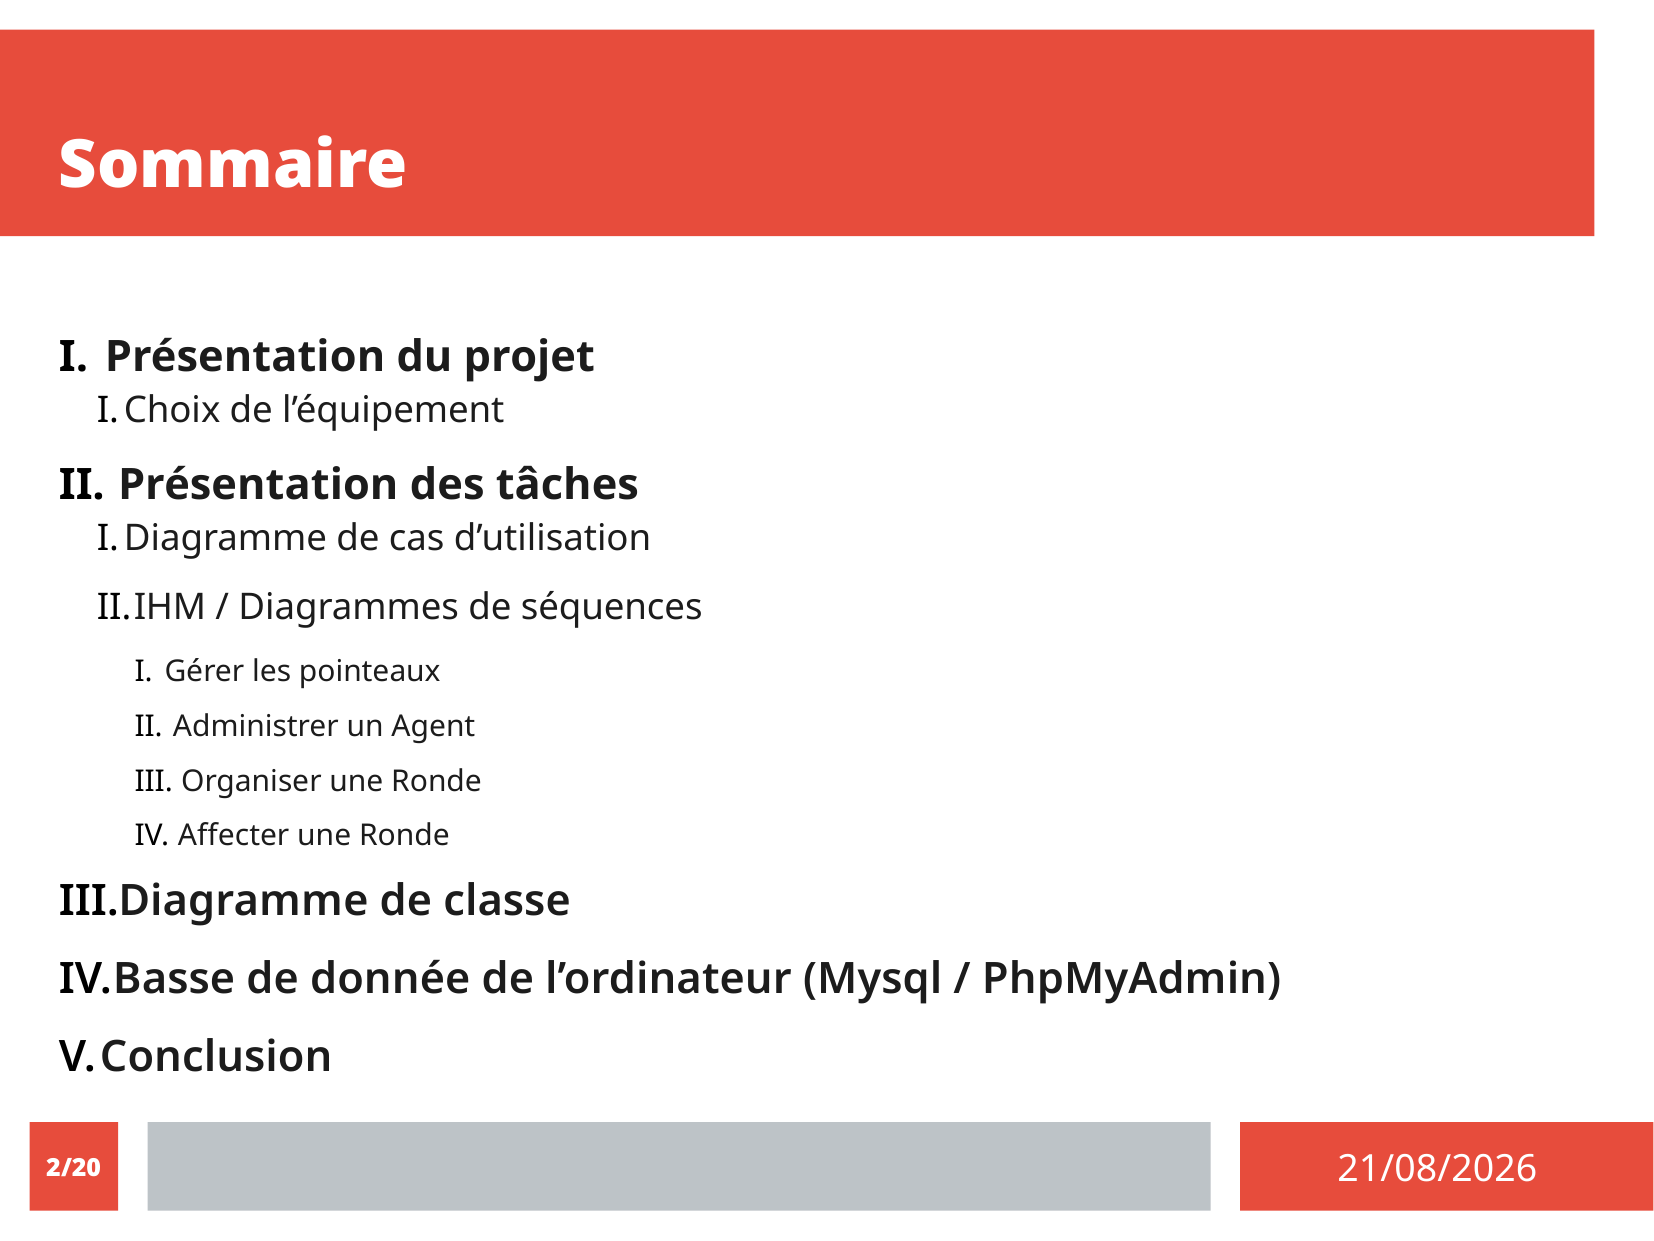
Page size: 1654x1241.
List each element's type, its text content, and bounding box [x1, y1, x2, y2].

list Présentation du projet Choix de l’équipement Présentation des tâches Diagramme de cas d’utilisation IHM / Diagrammes de séquences Gérer les pointeaux Administrer un Agent Organiser une Ronde Affecter une Ronde Diagramme de classe Basse de donnée de l’ordinateur (Mysql / PhpMyAdmin) Conclusion [59, 324, 1565, 1093]
title Sommaire [59, 59, 1595, 207]
